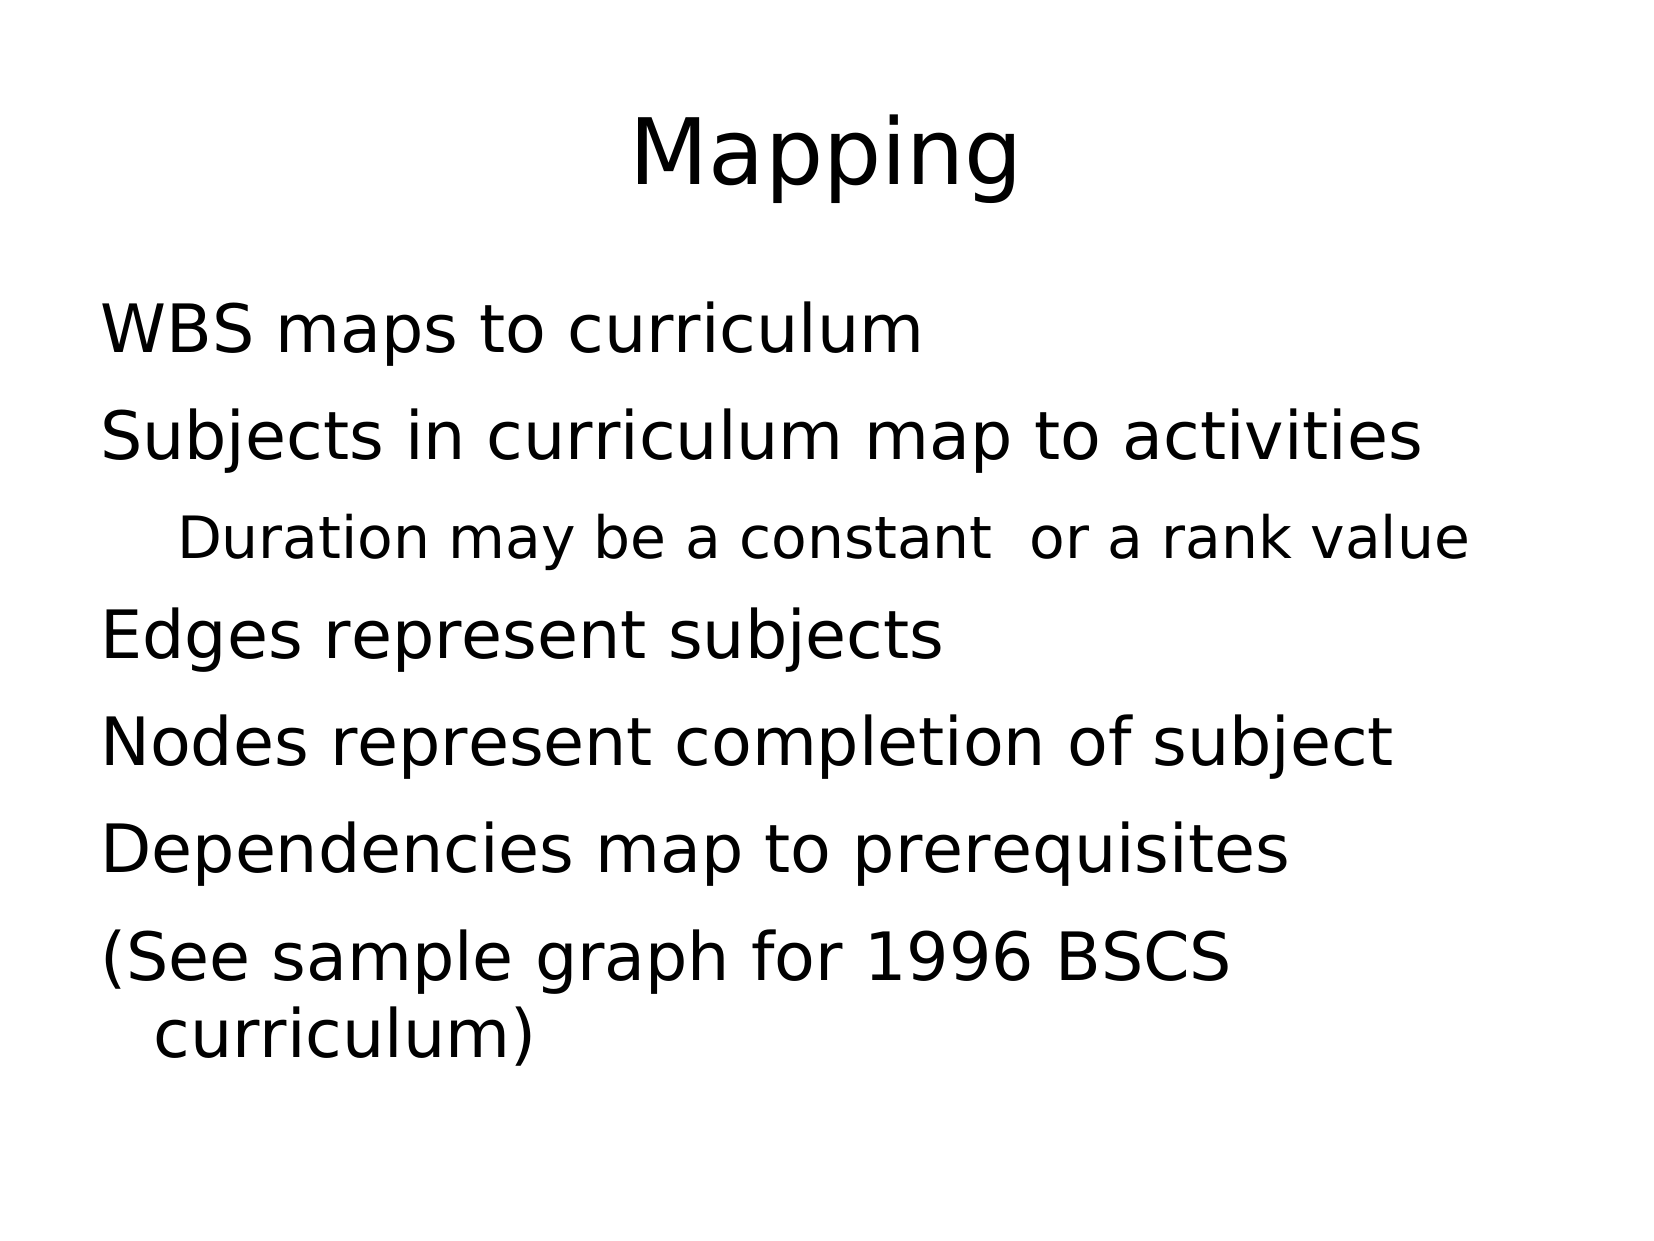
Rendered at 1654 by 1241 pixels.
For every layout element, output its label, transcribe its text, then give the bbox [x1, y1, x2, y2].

title Mapping [82, 49, 1571, 257]
list WBS maps to curriculum Subjects in curriculum map to activities Duration may be a constant or a rank value Edges represent subjects Nodes represent completion of subject Dependencies map to prerequisites (See sample graph for 1996 BSCS curriculum) [82, 290, 1571, 1109]
